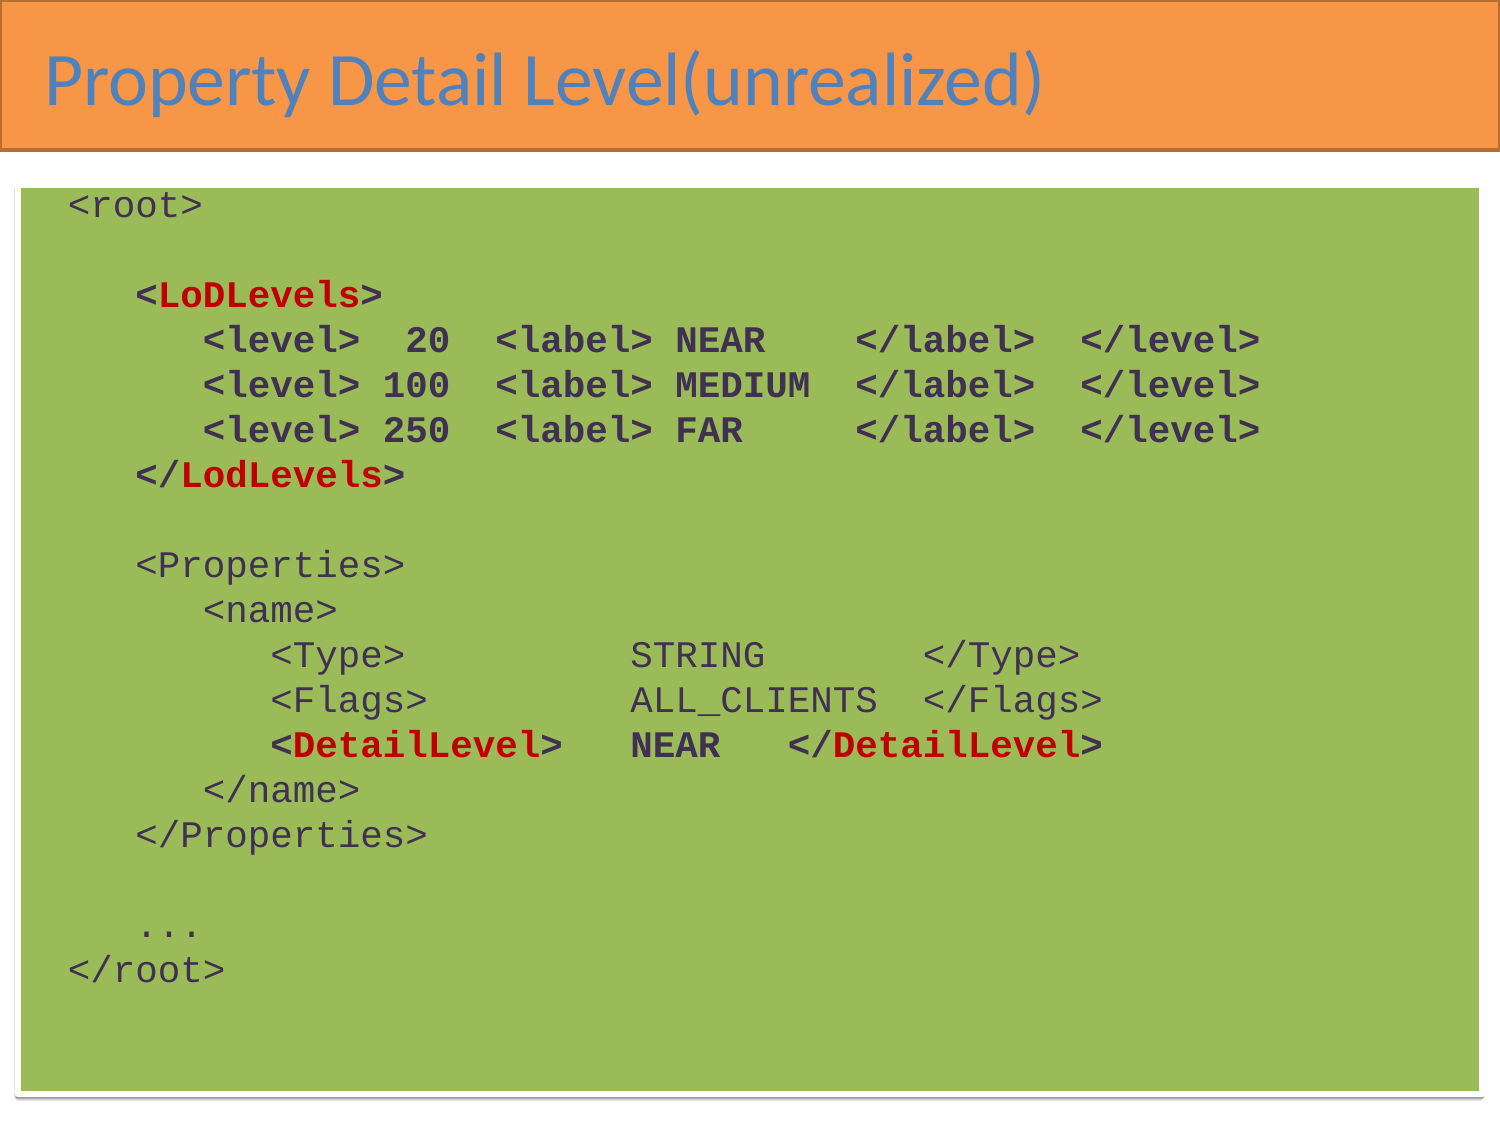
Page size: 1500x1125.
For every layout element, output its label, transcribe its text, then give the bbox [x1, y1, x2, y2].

text_box <root> <LoDLevels> <level> 20 <label> NEAR </label> </level> <level> 100 <label> MEDIUM </label> </level> <level> 250 <label> FAR </label> </level> </LodLevels> <Properties> <name> <Type> STRING </Type> <Flags> ALL_CLIENTS </Flags> <DetailLevel> NEAR </DetailLevel> </name> </Properties> ... </root> [53, 172, 1400, 1043]
text_box [0, 0, 1500, 150]
text_box [17, 184, 1483, 1094]
title Property Detail Level(unrealized) [29, 21, 1483, 129]
